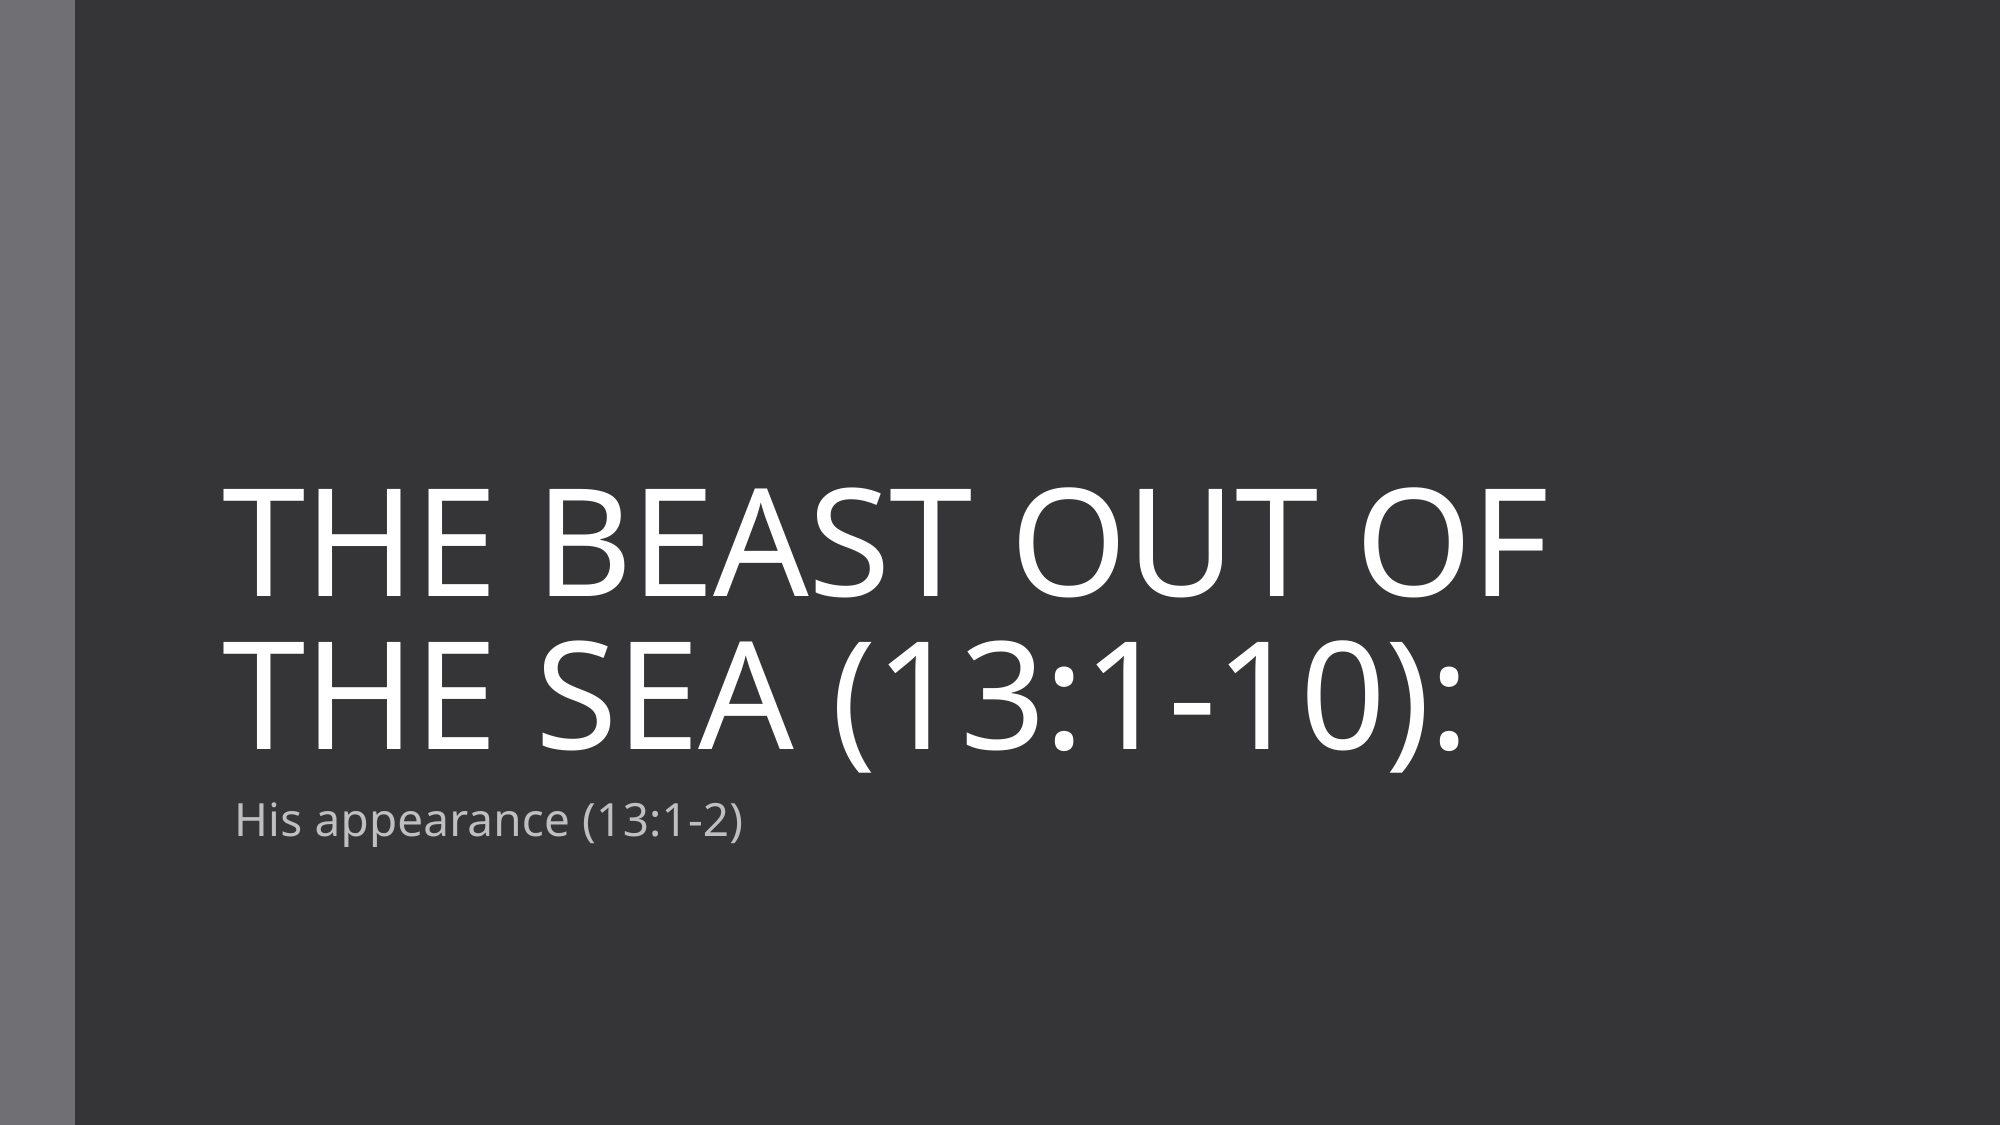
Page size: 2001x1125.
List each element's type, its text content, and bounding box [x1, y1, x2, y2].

subtitle His appearance (13:1-2) [206, 787, 1752, 1066]
title THE BEAST OUT OF THE SEA (13:1-10): [206, 124, 1752, 787]
